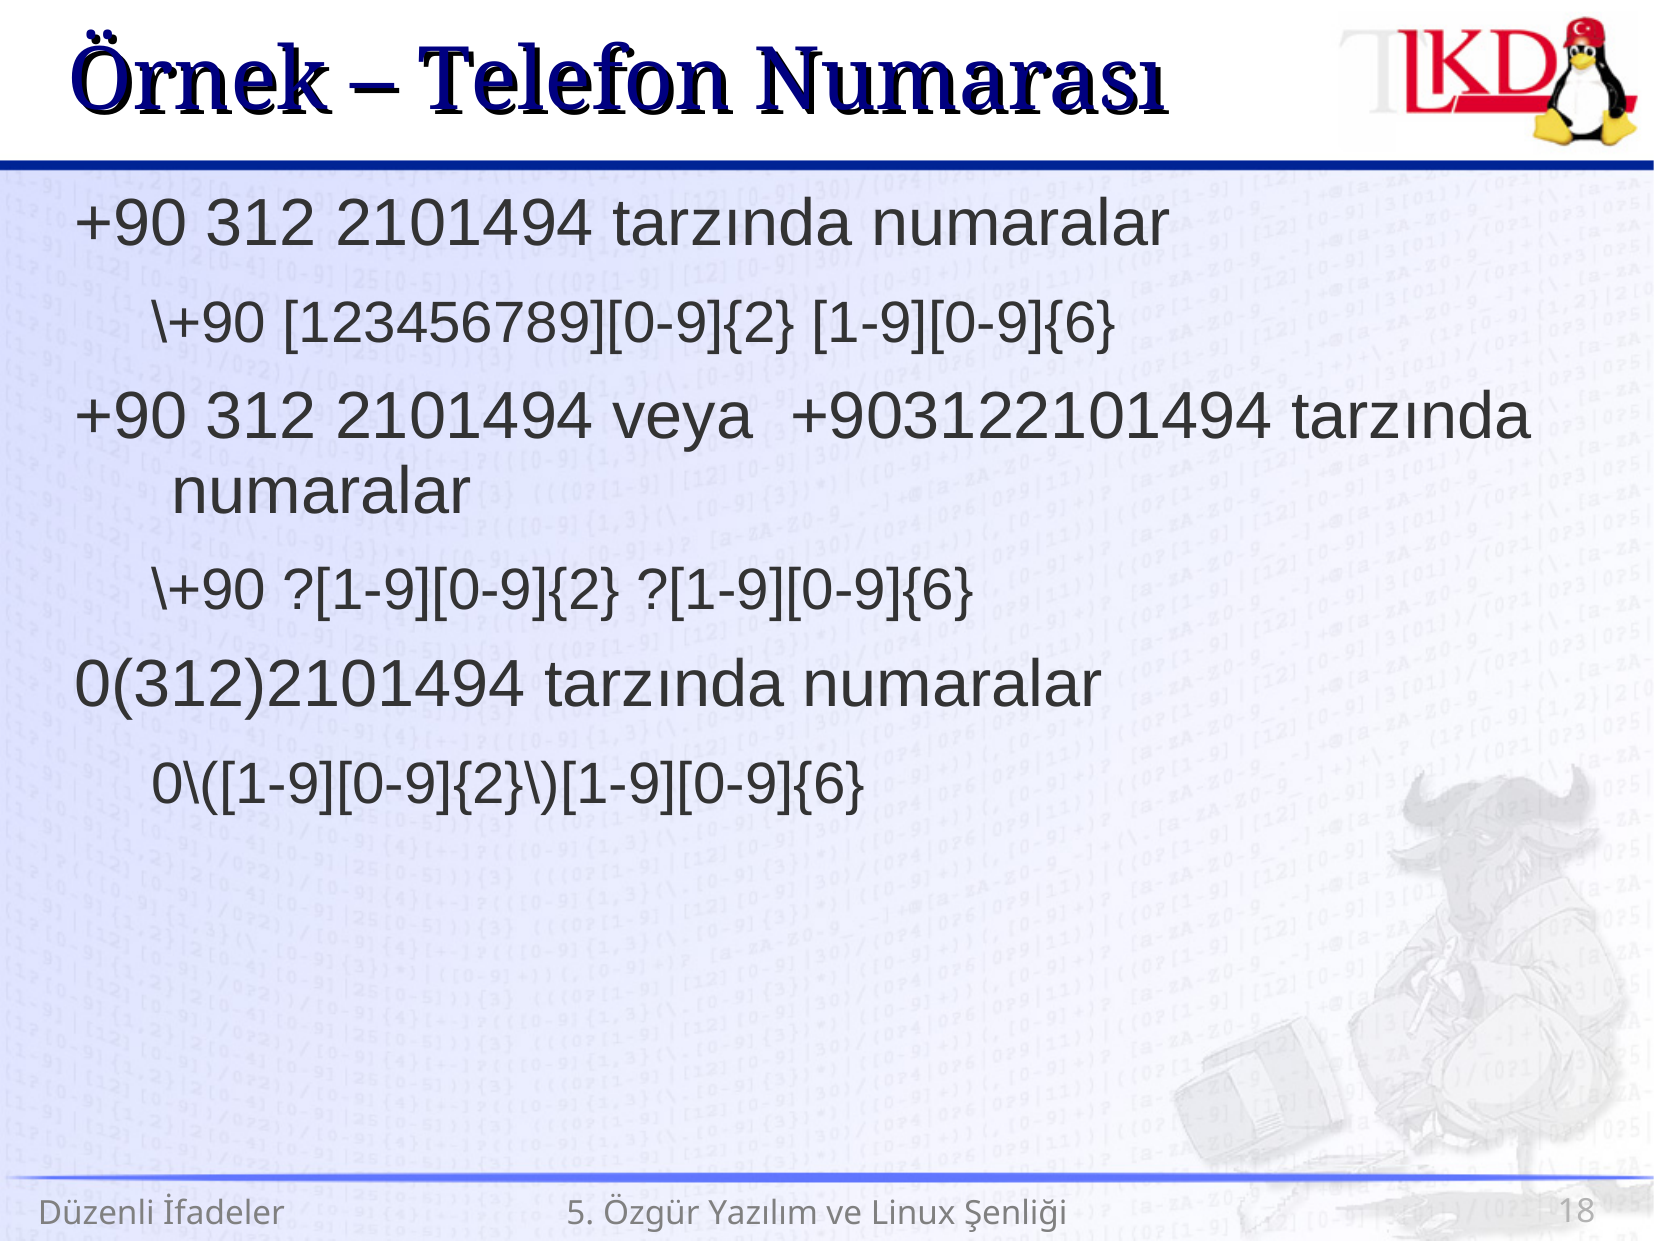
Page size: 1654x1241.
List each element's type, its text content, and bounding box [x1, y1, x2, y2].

title Örnek – Telefon Numarası [67, 13, 1399, 138]
list +90 312 2101494 tarzında numaralar \+90 [123456789][0-9]{2} [1-9][0-9]{6} +90 312 2101494 veya +903122101494 tarzında numaralar \+90 ?[1-9][0-9]{2} ?[1-9][0-9]{6} 0(312)2101494 tarzında numaralar 0\([1-9][0-9]{2}\)[1-9][0-9]{6} [56, 185, 1595, 1127]
picture [0, 0, 1654, 1241]
